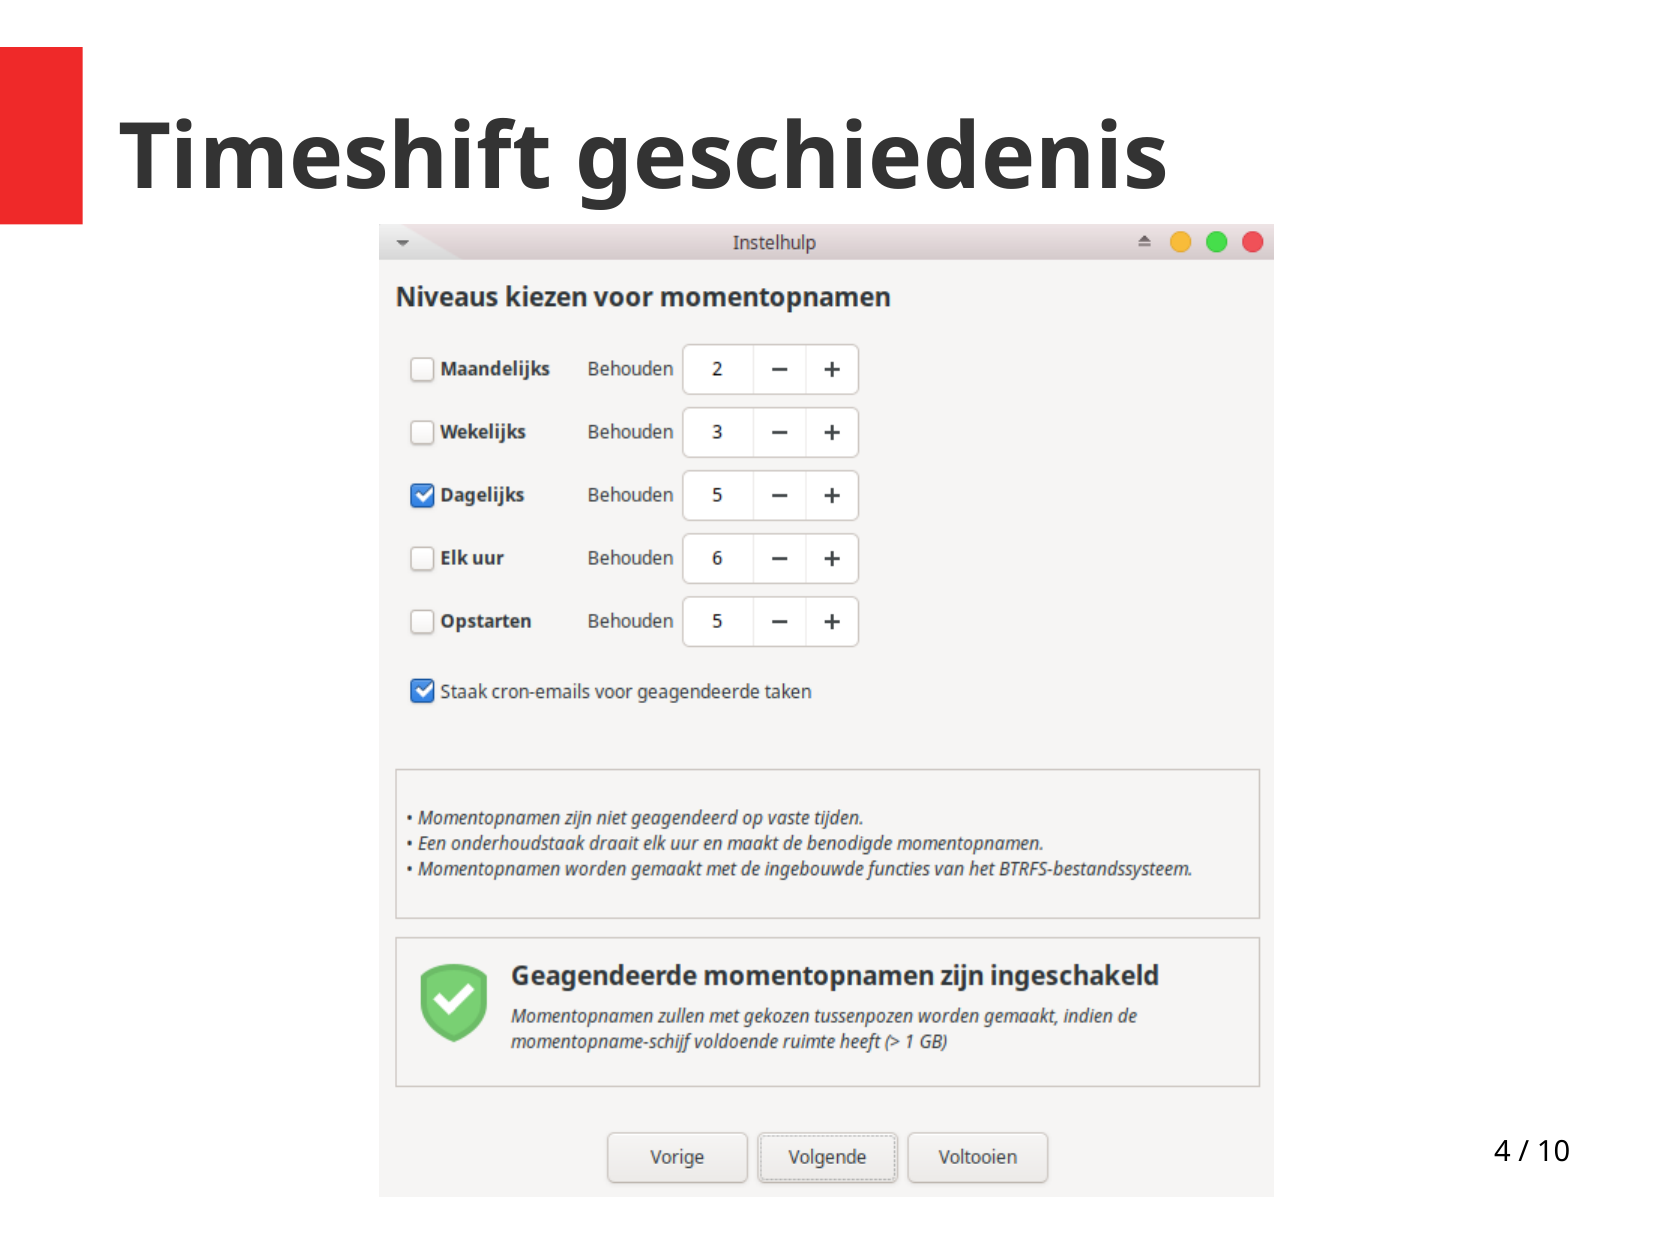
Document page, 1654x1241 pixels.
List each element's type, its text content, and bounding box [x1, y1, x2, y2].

title Timeshift geschiedenis [118, 49, 1571, 257]
picture [379, 224, 1274, 1197]
